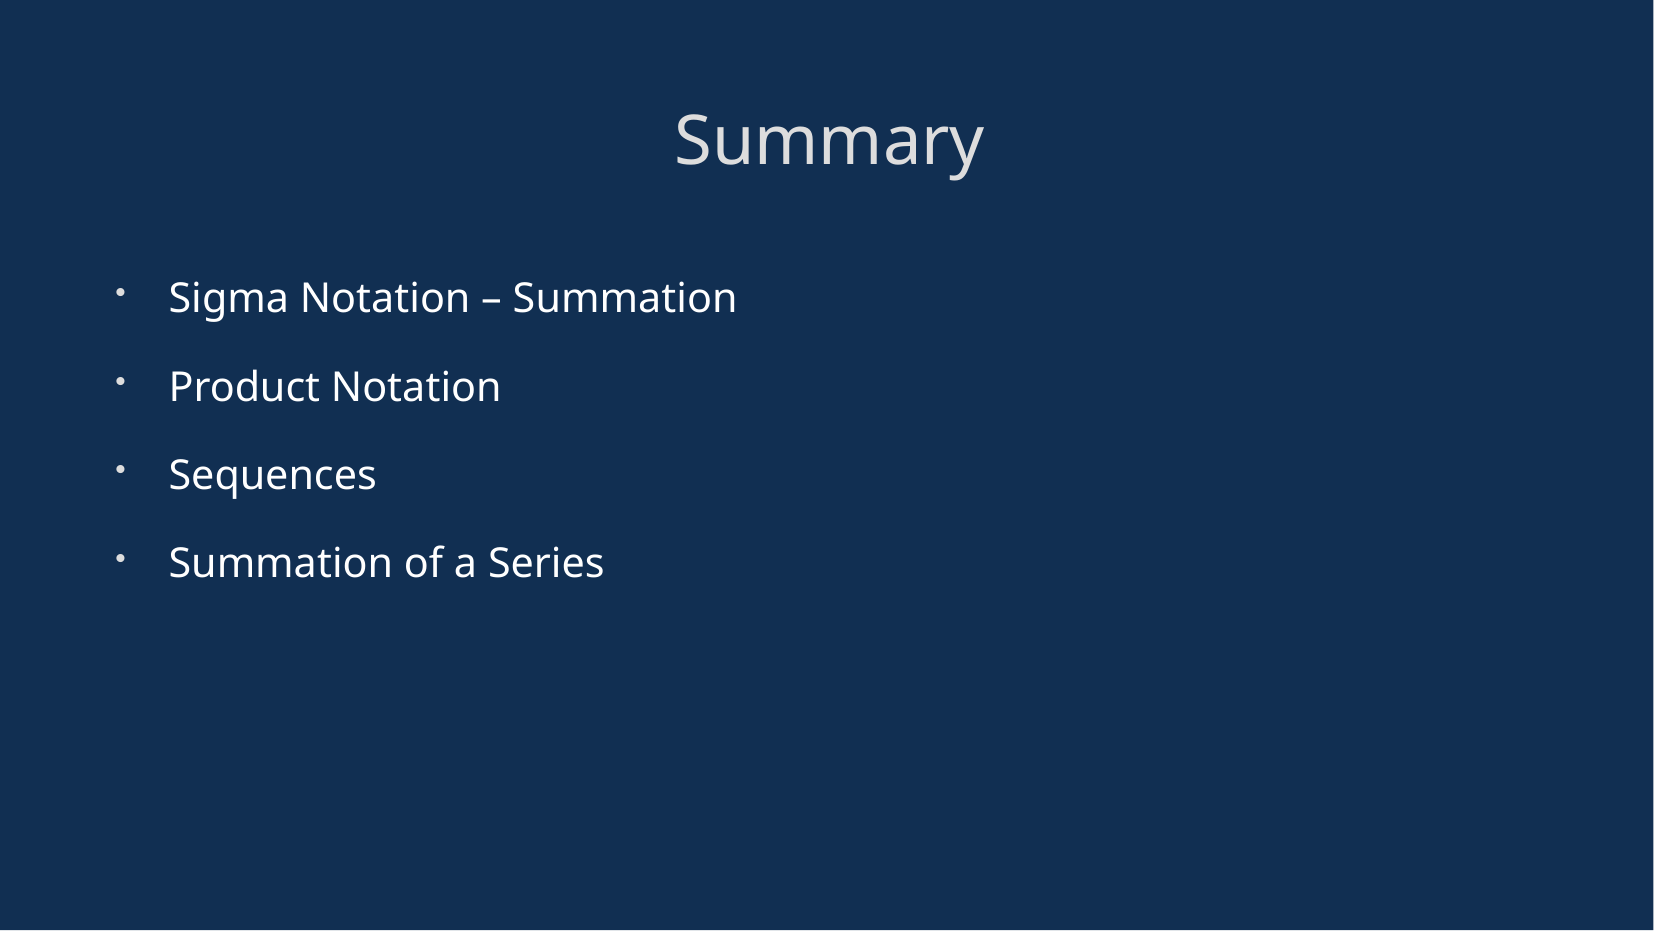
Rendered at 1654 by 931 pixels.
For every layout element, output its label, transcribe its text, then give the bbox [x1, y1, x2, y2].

list Sigma Notation – Summation Product Notation Sequences Summation of a Series [97, 268, 1563, 806]
title Summary [97, 56, 1563, 220]
